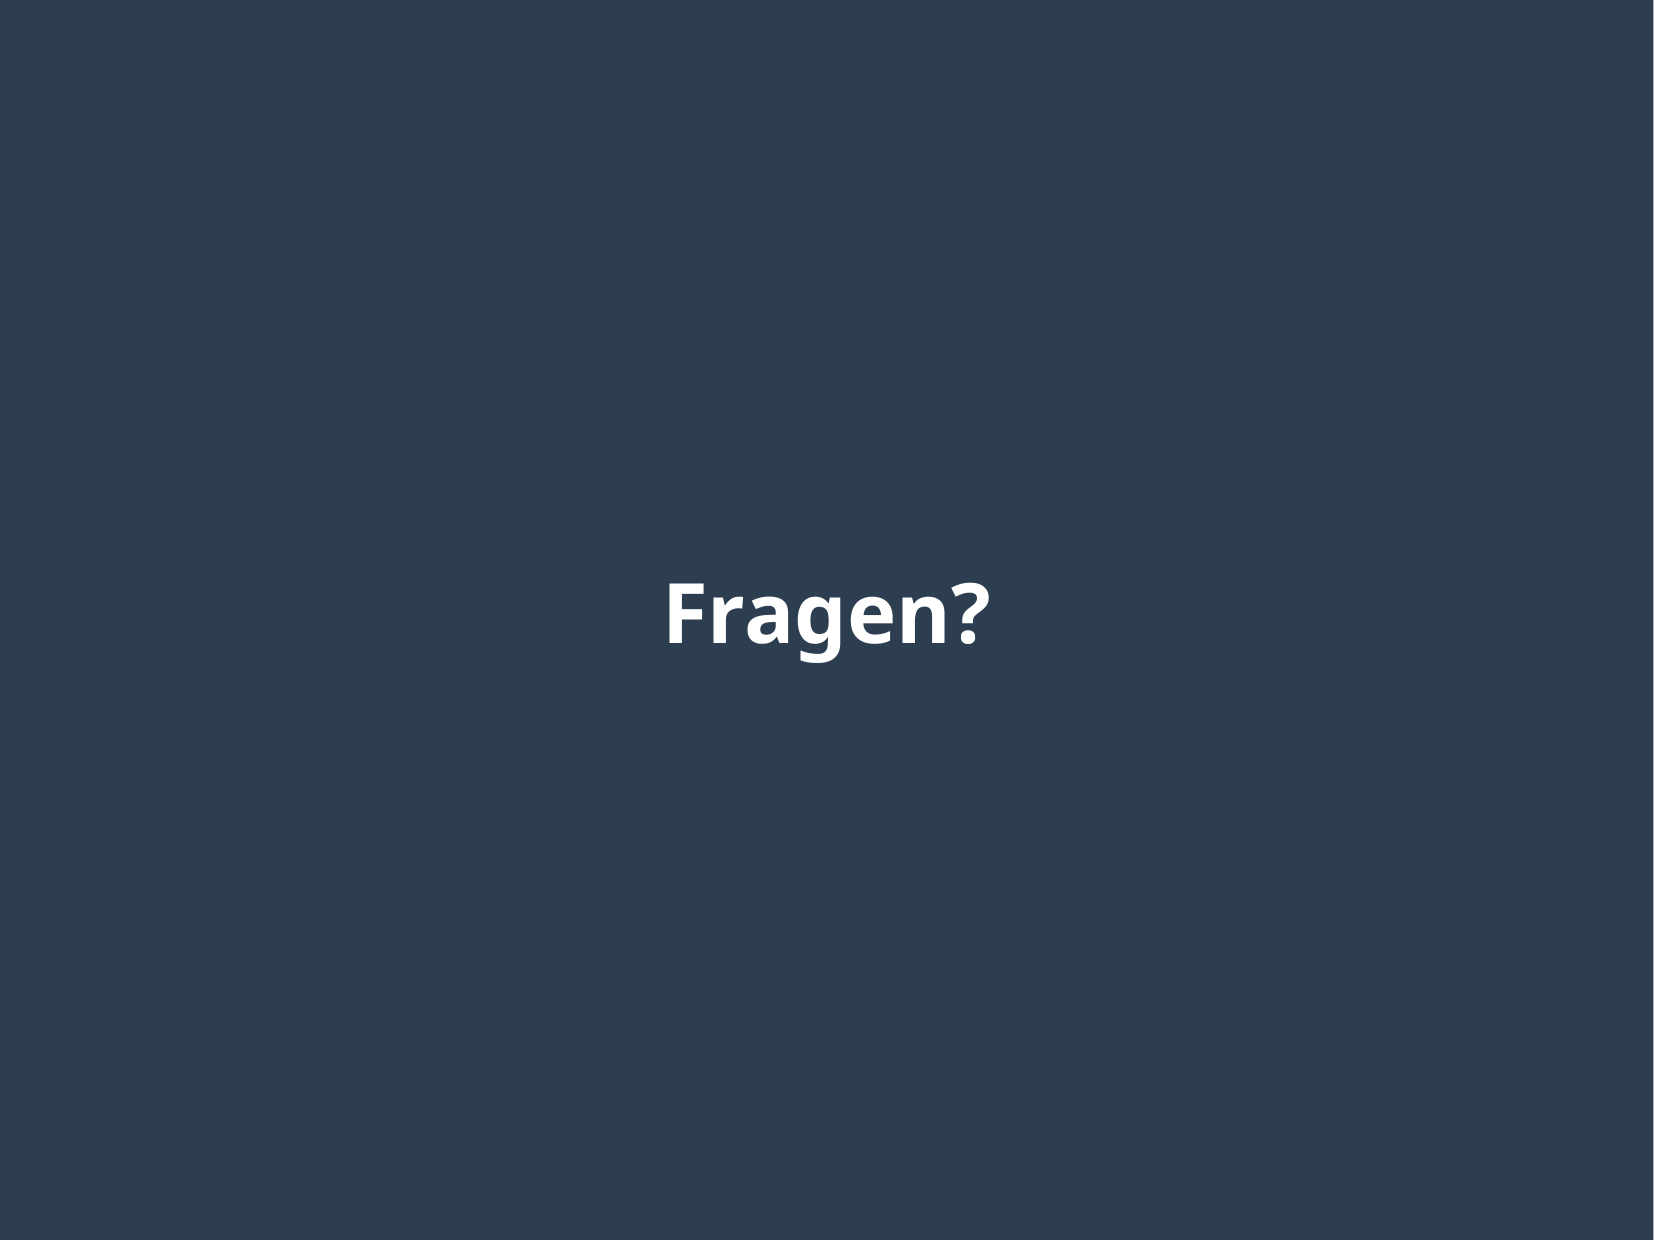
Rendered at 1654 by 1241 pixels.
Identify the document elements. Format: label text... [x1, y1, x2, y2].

title Fragen? [58, 444, 1595, 721]
